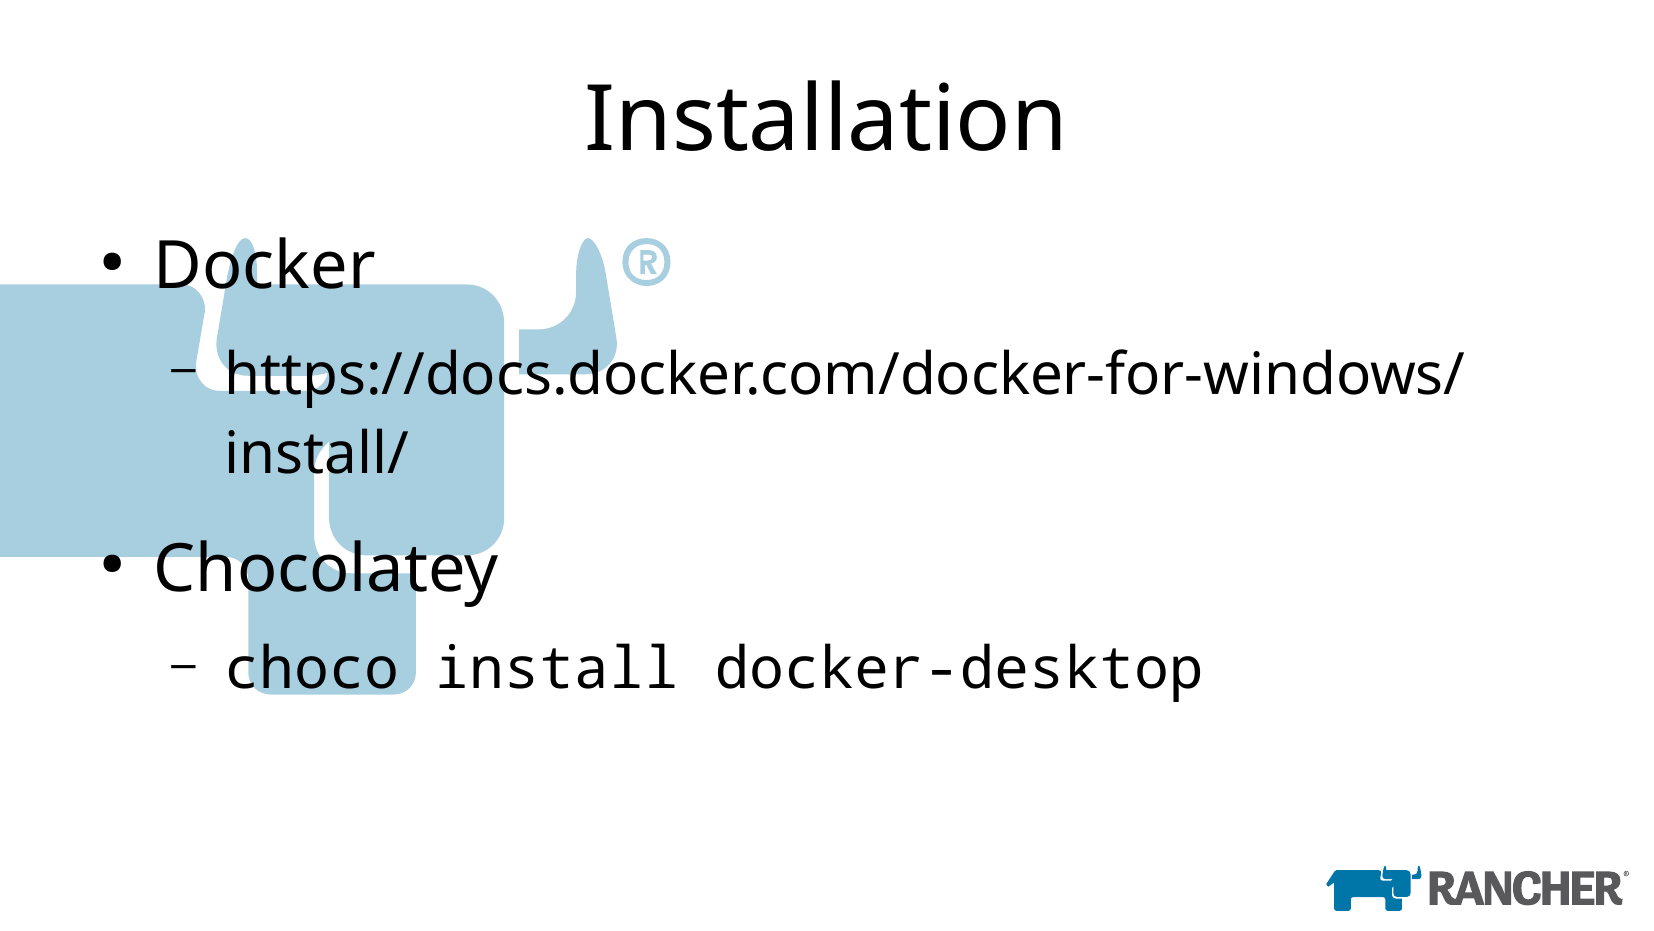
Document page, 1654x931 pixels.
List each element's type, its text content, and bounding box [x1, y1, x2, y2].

list Docker https://docs.docker.com/docker-for-windows/install/ Chocolatey choco install docker-desktop [82, 217, 1571, 758]
title Installation [82, 37, 1571, 193]
